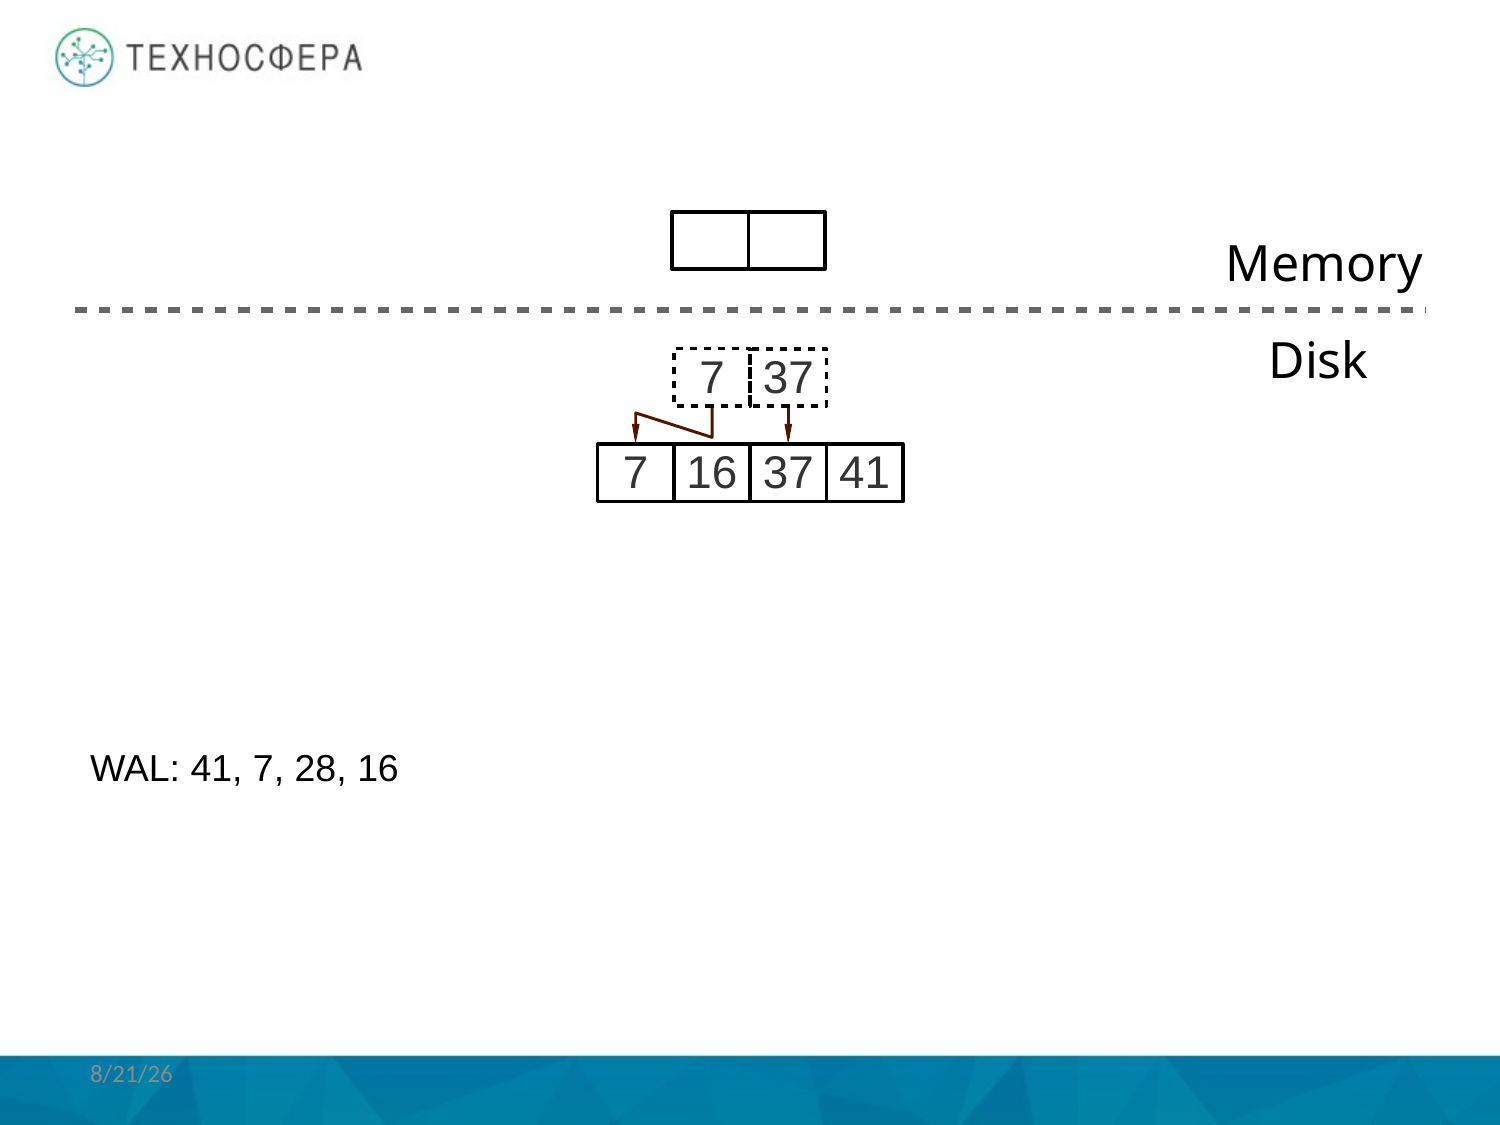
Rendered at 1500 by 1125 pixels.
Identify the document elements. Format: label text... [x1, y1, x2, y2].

text_box 37 [750, 444, 826, 502]
text_box 41 [826, 444, 903, 502]
text_box 37 [750, 348, 827, 407]
picture [0, 0, 1500, 1057]
text_box WAL: 41, 7, 28, 16 [75, 739, 1361, 797]
text_box 7 [673, 348, 750, 407]
text_box Disk [1253, 317, 1392, 394]
text_box 7 [597, 444, 673, 502]
text_box Memory [1210, 220, 1443, 297]
text_box 16 [673, 444, 750, 502]
